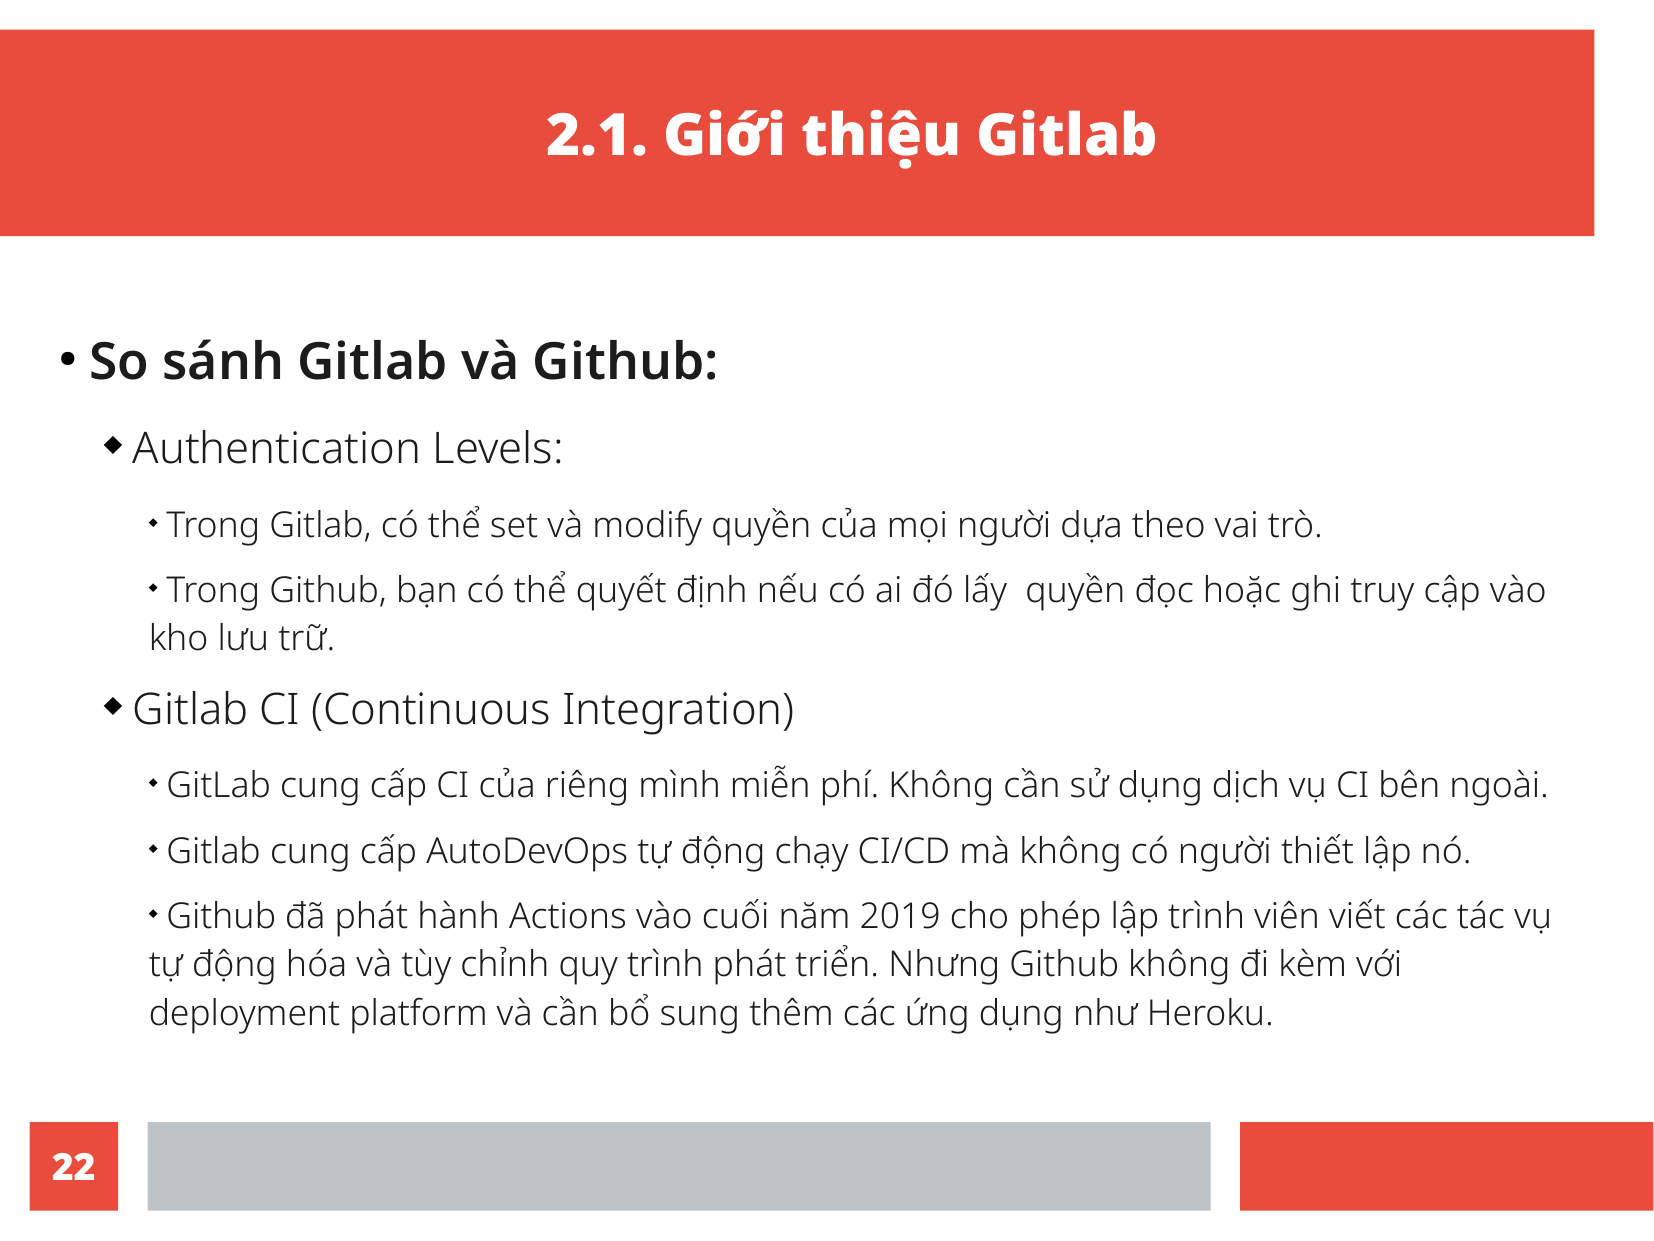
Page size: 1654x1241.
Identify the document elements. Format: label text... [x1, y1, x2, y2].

list So sánh Gitlab và Github: Authentication Levels: Trong Gitlab, có thể set và modify quyền của mọi người dựa theo vai trò. Trong Github, bạn có thể quyết định nếu có ai đó lấy quyền đọc hoặc ghi truy cập vào kho lưu trữ. Gitlab CI (Continuous Integration) GitLab cung cấp CI của riêng mình miễn phí. Không cần sử dụng dịch vụ CI bên ngoài. Gitlab cung cấp AutoDevOps tự động chạy CI/CD mà không có người thiết lập nó. Github đã phát hành Actions vào cuối năm 2019 cho phép lập trình viên viết các tác vụ tự động hóa và tùy chỉnh quy trình phát triển. Nhưng Github không đi kèm với deployment platform và cần bổ sung thêm các ứng dụng như Heroku. [59, 324, 1565, 1093]
title 2.1. Giới thiệu Gitlab [59, 59, 1595, 207]
